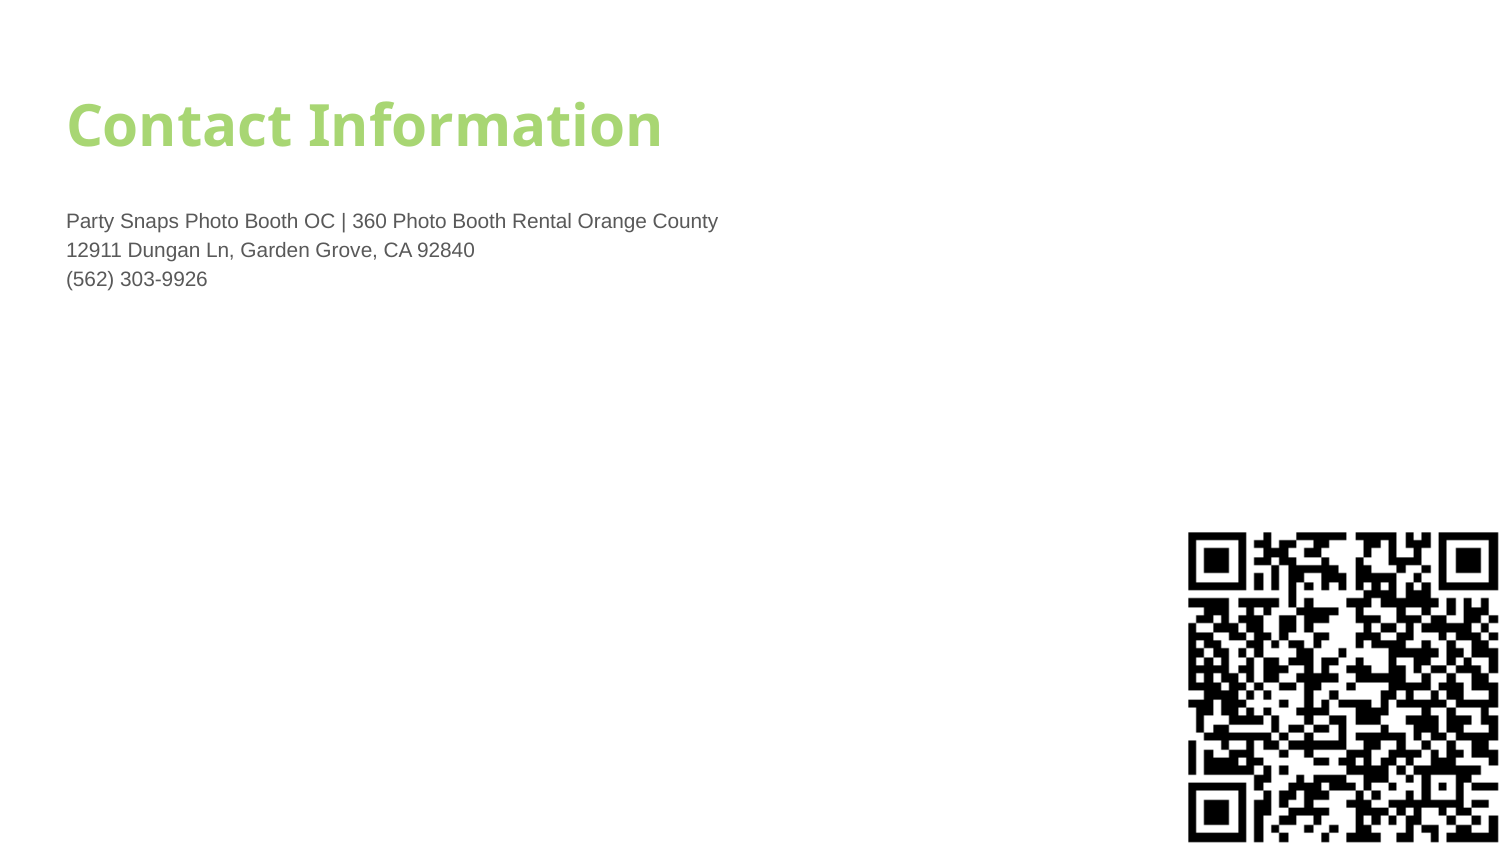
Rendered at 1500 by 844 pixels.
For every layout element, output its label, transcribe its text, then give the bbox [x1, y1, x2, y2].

list Party Snaps Photo Booth OC | 360 Photo Booth Rental Orange County 12911 Dungan Ln, Garden Grove, CA 92840 (562) 303-9926 [51, 189, 1449, 750]
title Contact Information [51, 72, 1449, 167]
picture [1187, 531, 1500, 844]
